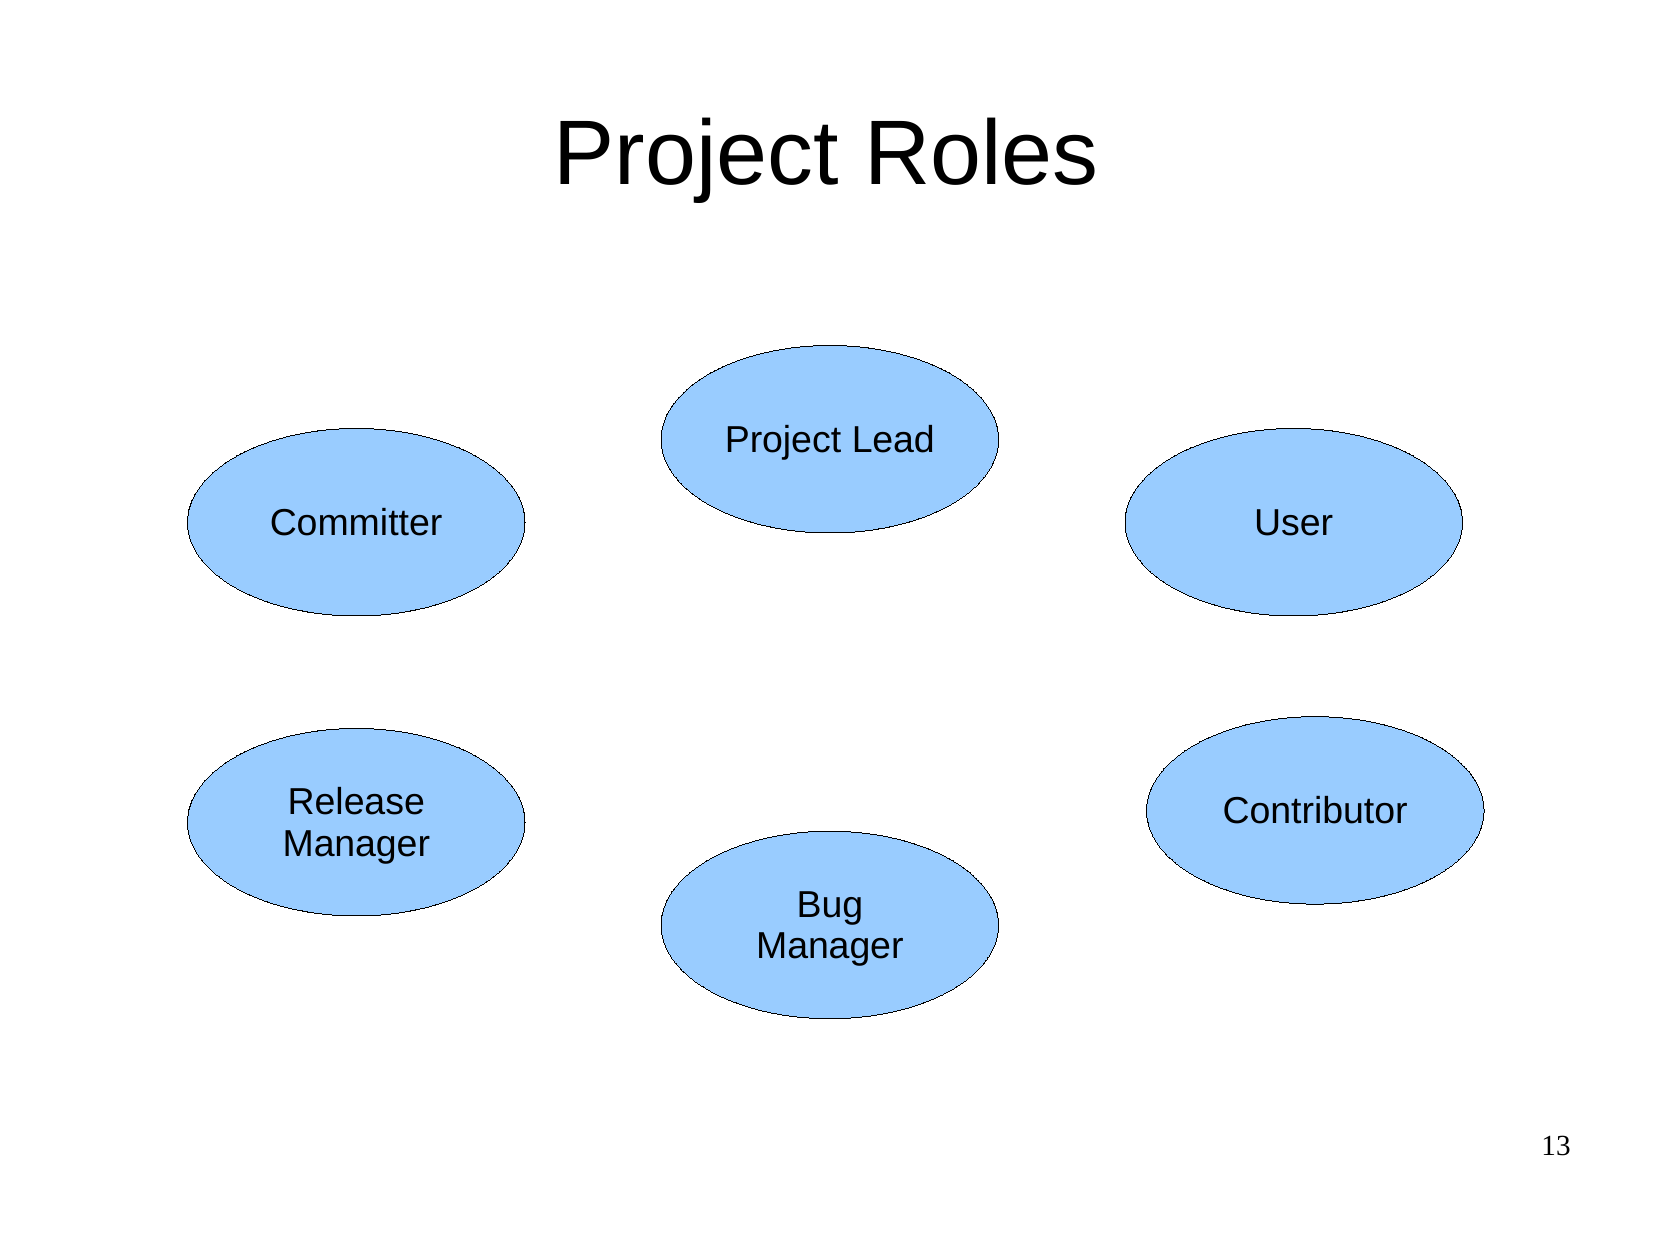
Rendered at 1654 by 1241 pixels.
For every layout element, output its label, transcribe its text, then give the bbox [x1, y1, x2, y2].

text_box Release Manager [187, 728, 526, 916]
text_box User [1125, 428, 1463, 616]
title Project Roles [82, 49, 1571, 257]
text_box Contributor [1146, 716, 1485, 905]
text_box Bug Manager [661, 831, 999, 1019]
text_box Project Lead [661, 345, 999, 533]
text_box Committer [187, 428, 526, 616]
